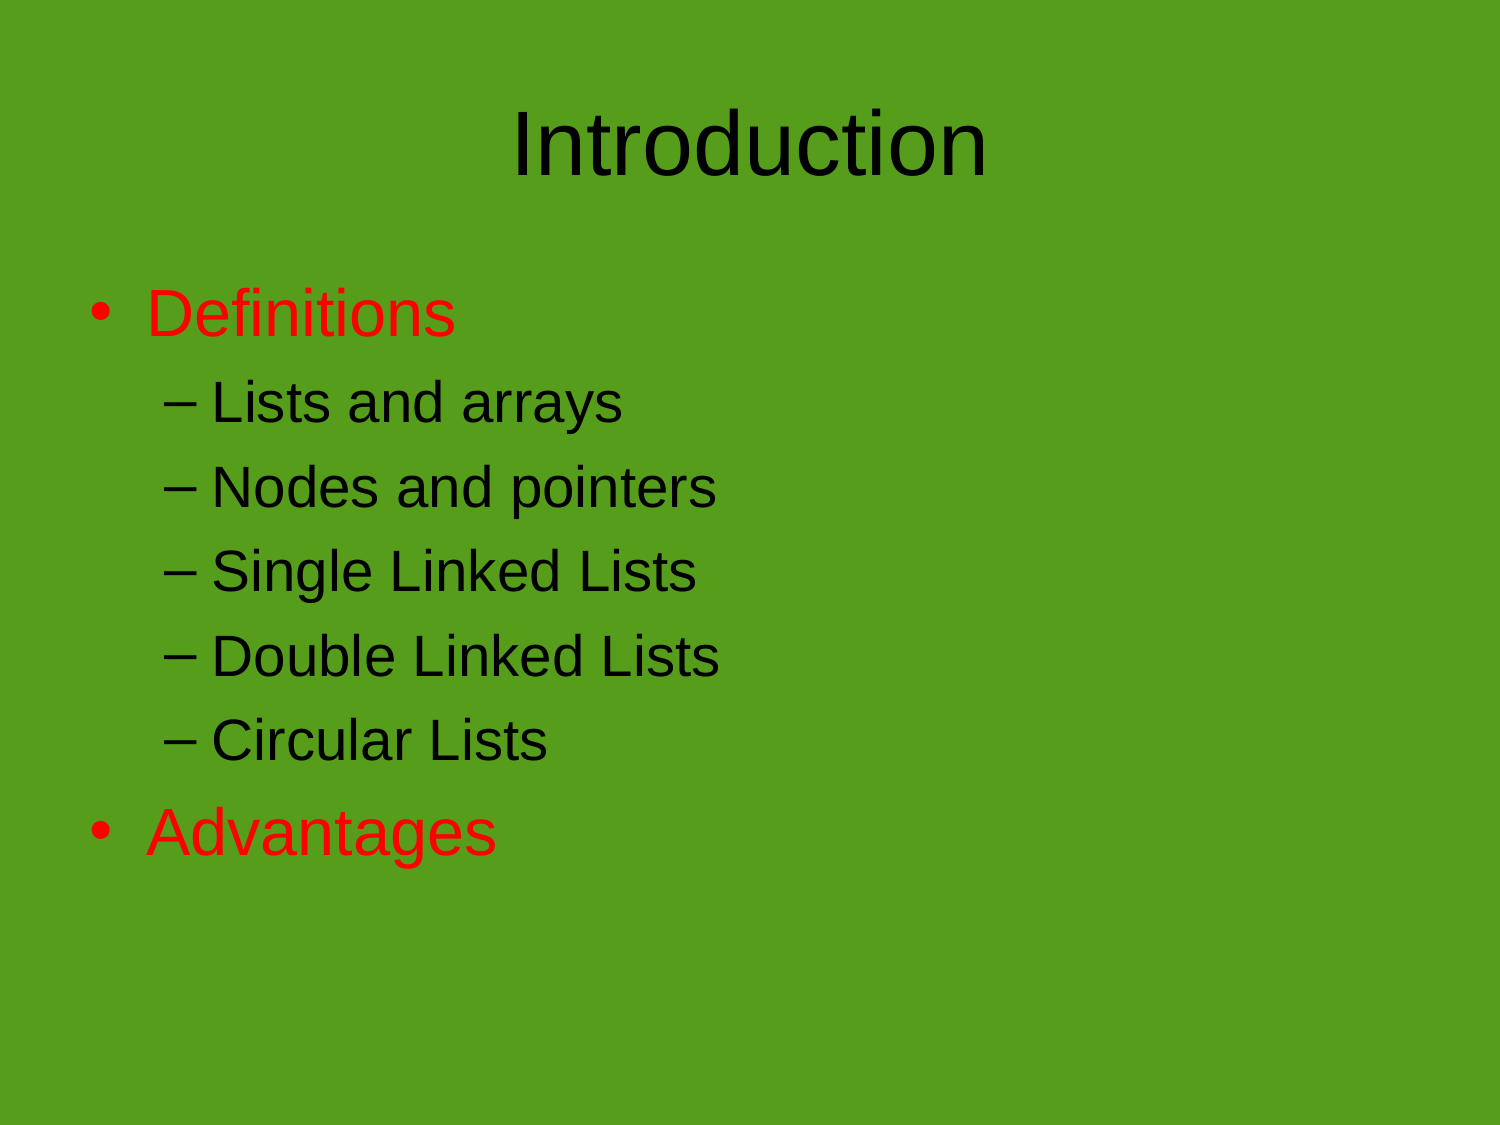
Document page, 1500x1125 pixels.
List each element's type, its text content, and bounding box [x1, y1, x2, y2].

list Definitions Lists and arrays Nodes and pointers Single Linked Lists Double Linked Lists Circular Lists Advantages [75, 262, 1426, 1005]
title Introduction [75, 45, 1426, 233]
